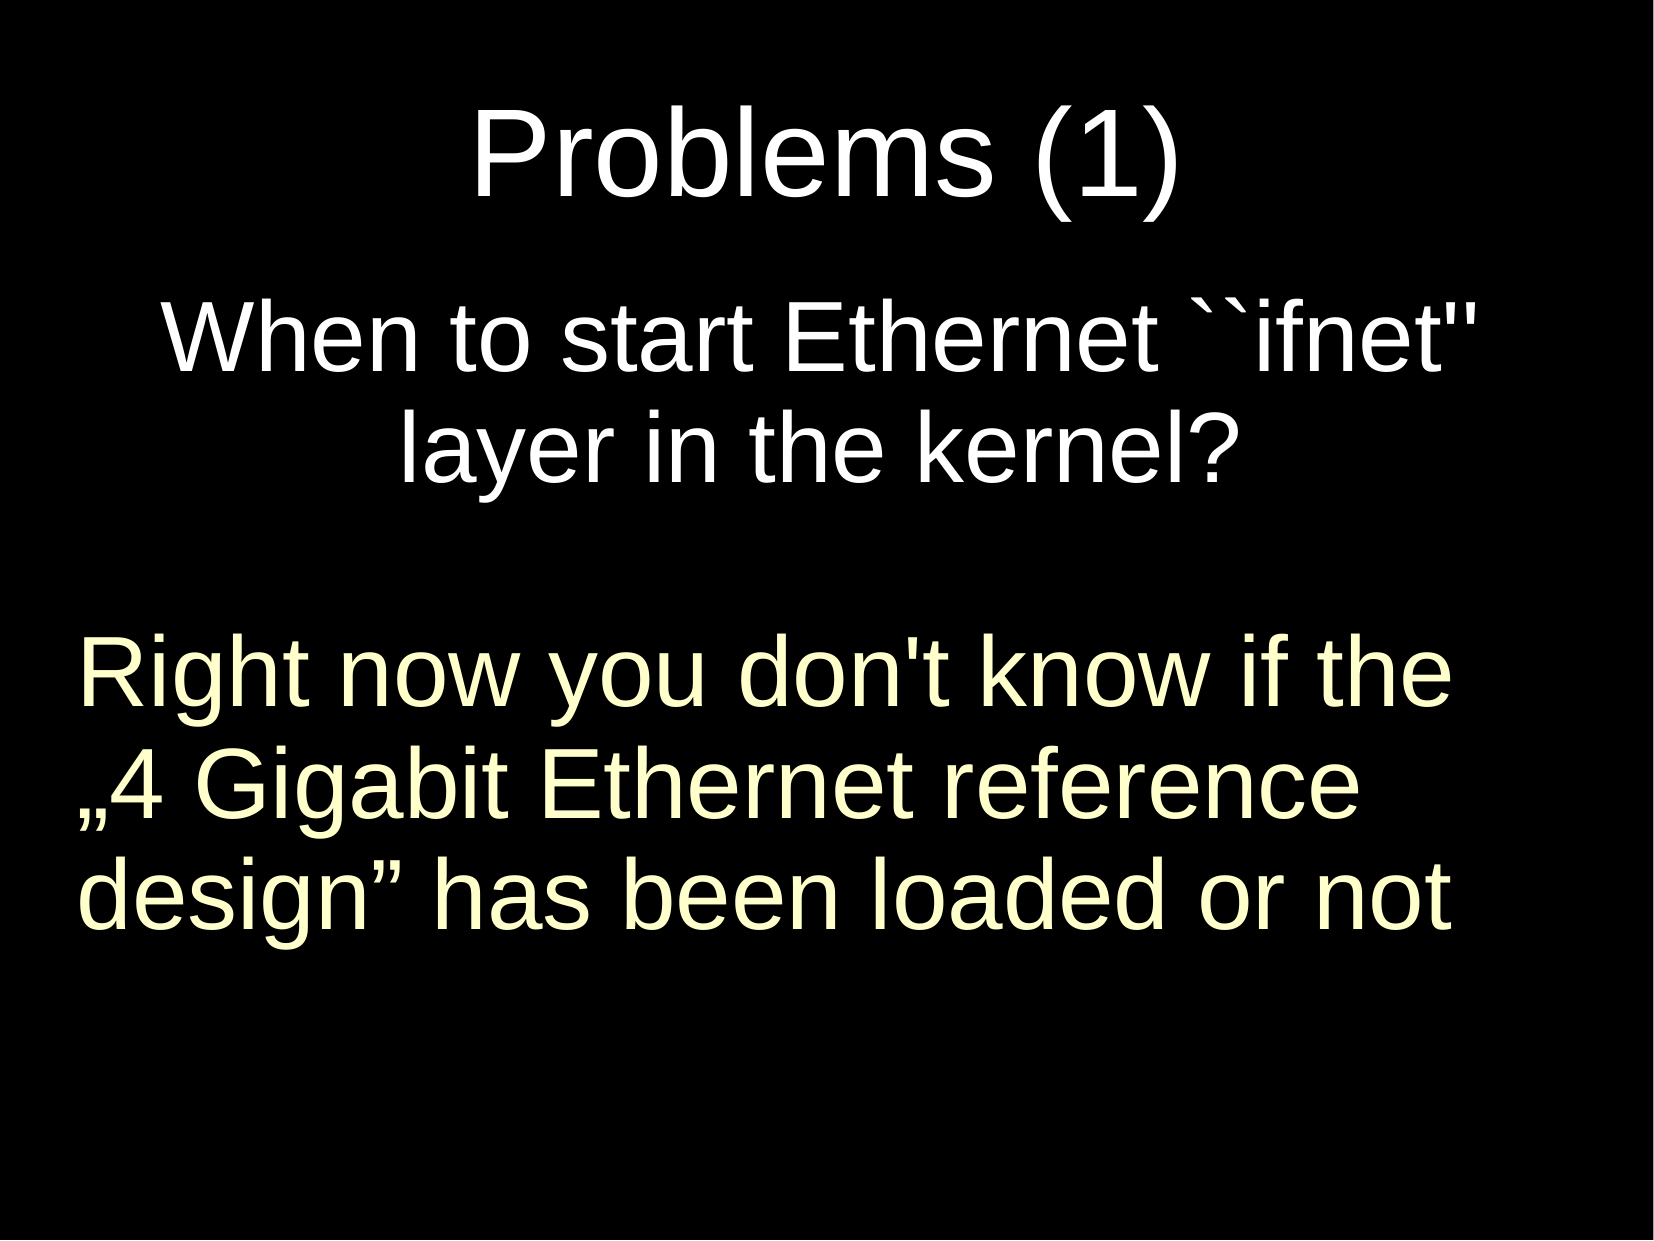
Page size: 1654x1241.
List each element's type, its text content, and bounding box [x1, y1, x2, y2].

title Problems (1) [82, 49, 1571, 257]
subtitle When to start Ethernet ``ifnet'' layer in the kernel? Right now you don't know if the „4 Gigabit Ethernet reference design” has been loaded or not [76, 206, 1565, 1026]
